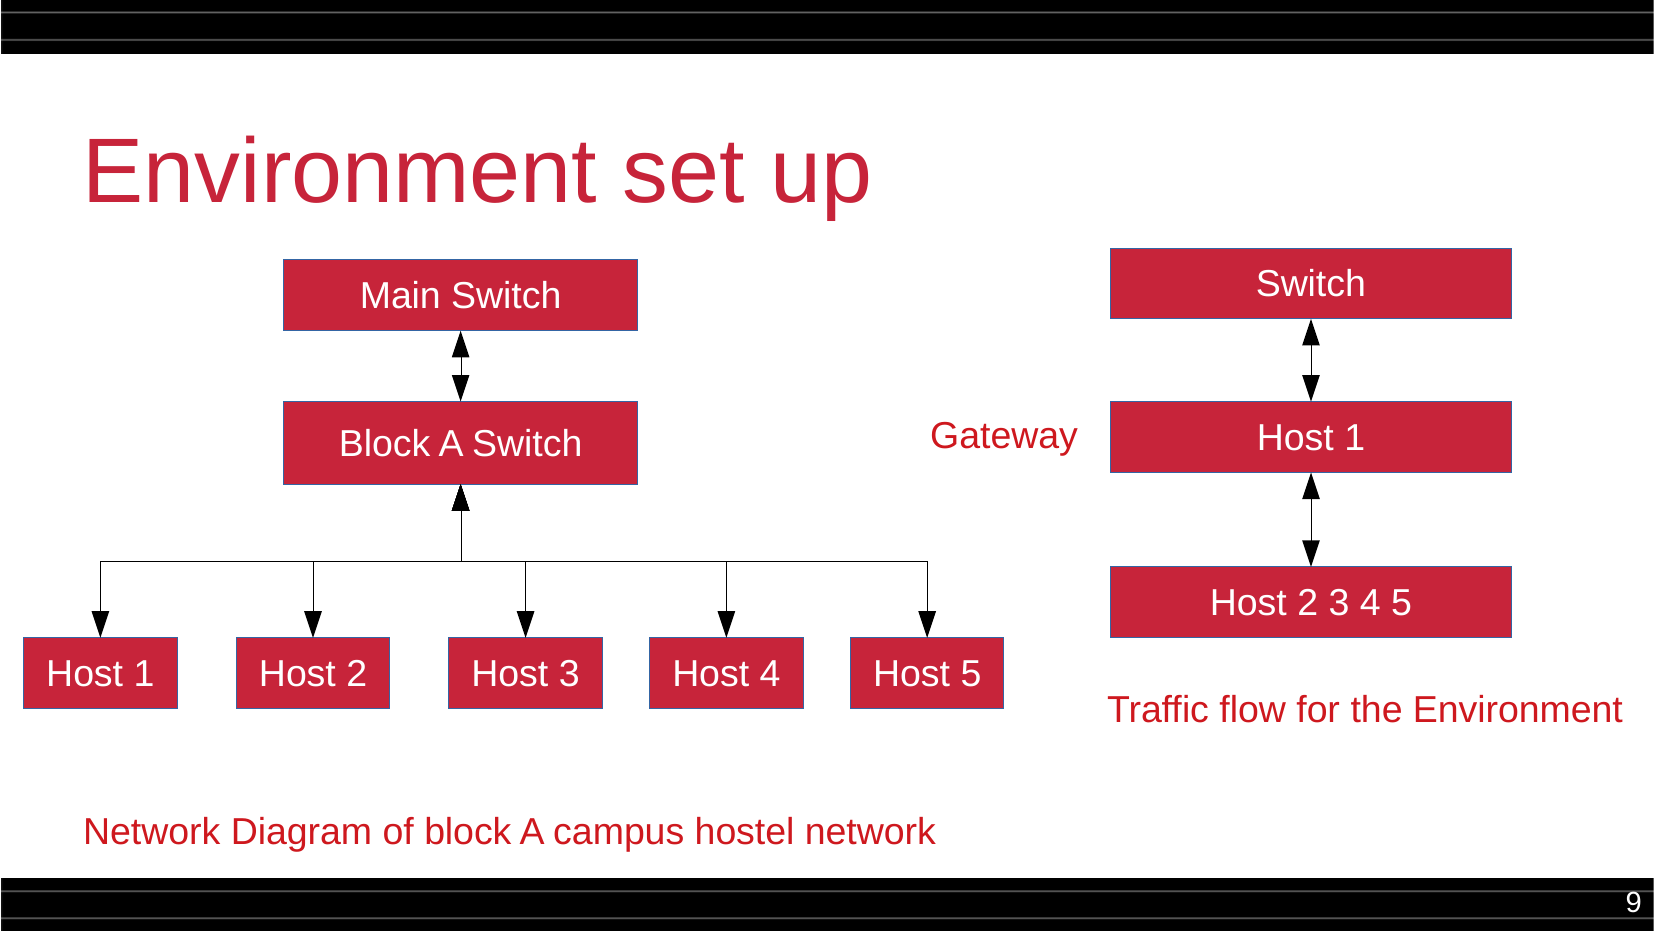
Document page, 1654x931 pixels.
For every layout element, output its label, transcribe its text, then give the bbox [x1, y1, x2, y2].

text_box Gateway [915, 407, 1093, 465]
text_box Block A Switch [283, 401, 638, 485]
text_box Host 4 [649, 637, 804, 709]
text_box Host 1 [1110, 401, 1512, 473]
text_box Traffic flow for the Environment [1092, 681, 1639, 739]
text_box Network Diagram of block A campus hostel network [68, 803, 951, 860]
text_box Host 5 [850, 637, 1004, 709]
text_box Host 1 [23, 637, 178, 709]
text_box Host 2 3 4 5 [1110, 566, 1512, 638]
text_box Host 3 [448, 637, 603, 709]
title Environment set up [82, 92, 1571, 249]
text_box Host 2 [236, 637, 390, 709]
text_box Main Switch [283, 259, 638, 331]
text_box Switch [1110, 248, 1512, 319]
picture [1, 0, 1654, 54]
picture [1, 878, 1654, 931]
